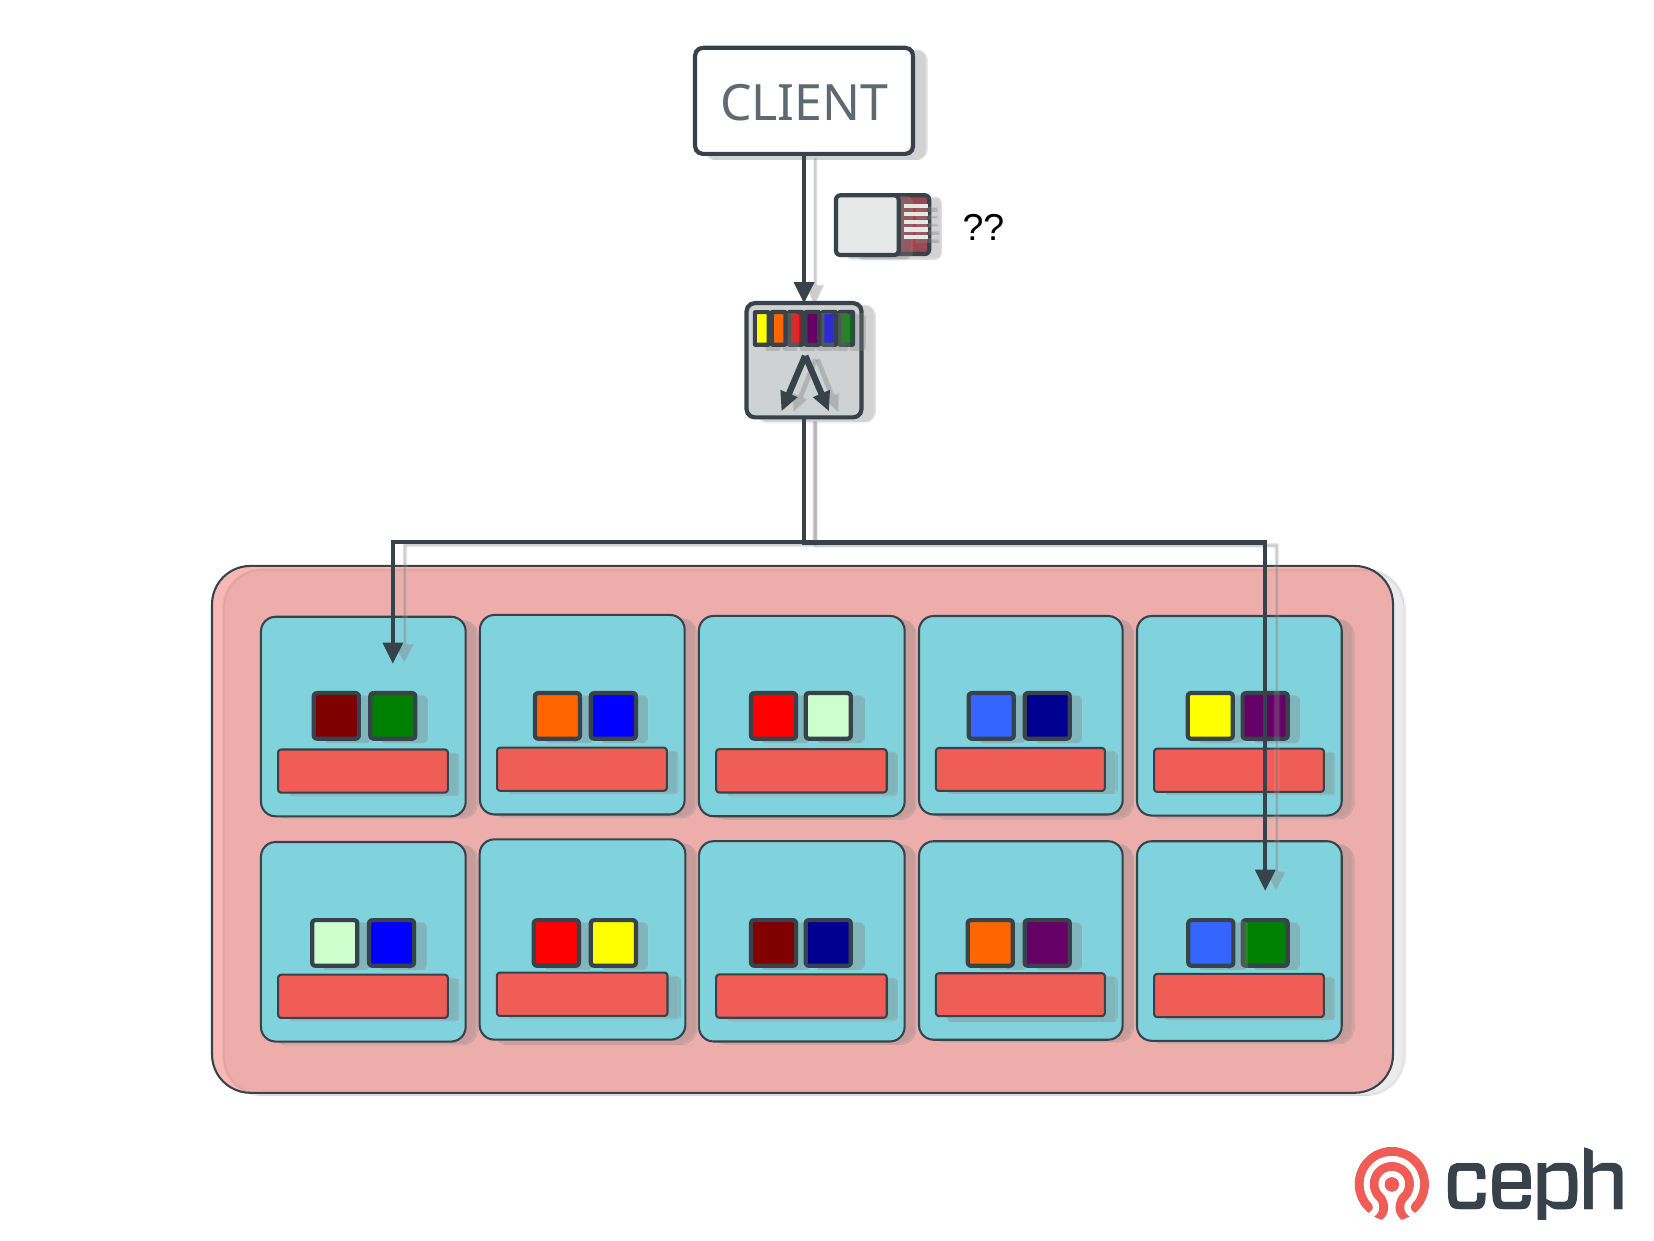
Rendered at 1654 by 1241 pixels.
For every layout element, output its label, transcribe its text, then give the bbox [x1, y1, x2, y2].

text_box [835, 195, 912, 256]
text_box [1267, 565, 1274, 869]
picture [1308, 1100, 1654, 1241]
text_box [212, 565, 1394, 1093]
text_box CLIENT [695, 47, 914, 154]
text_box [395, 565, 403, 642]
text_box [746, 303, 862, 418]
text_box ?? [912, 195, 1020, 256]
